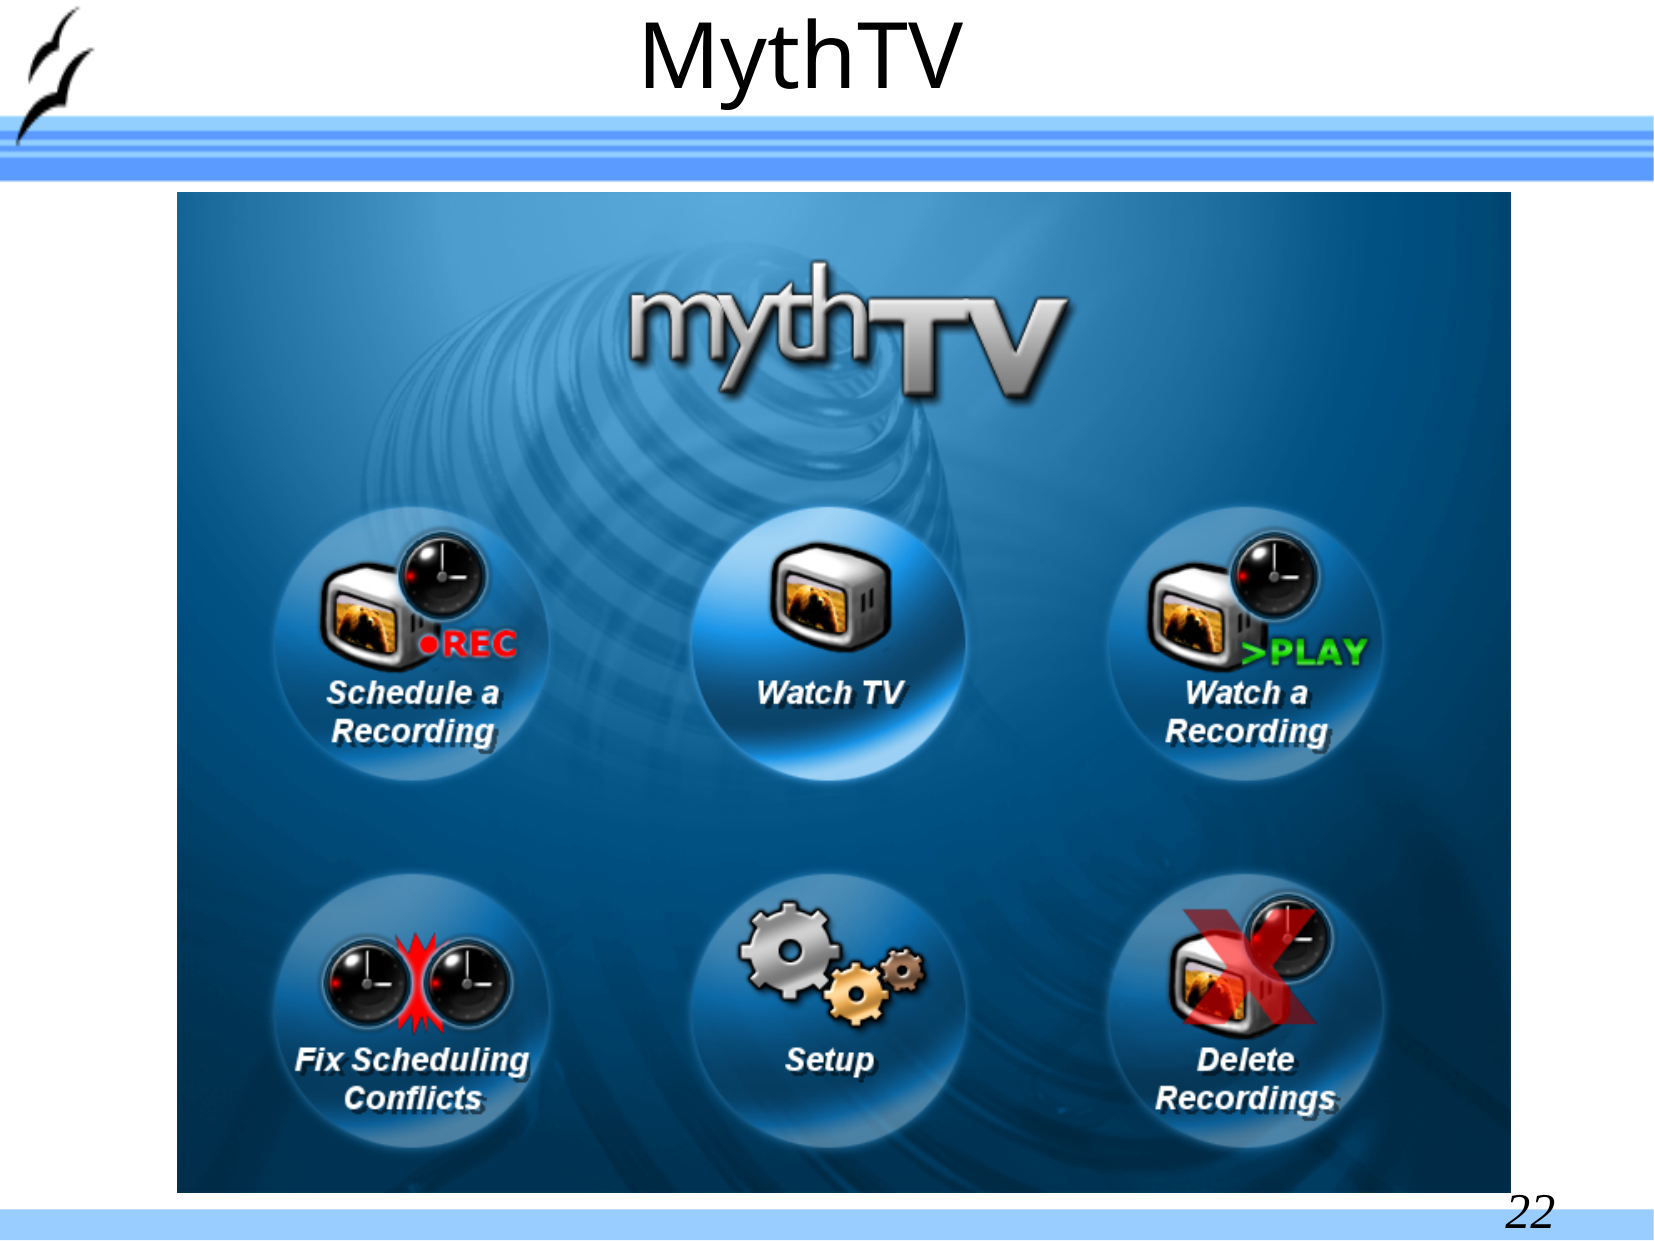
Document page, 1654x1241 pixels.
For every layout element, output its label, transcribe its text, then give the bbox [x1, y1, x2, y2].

title MythTV [94, 0, 1507, 121]
picture [0, 0, 1654, 188]
picture [177, 192, 1511, 1193]
